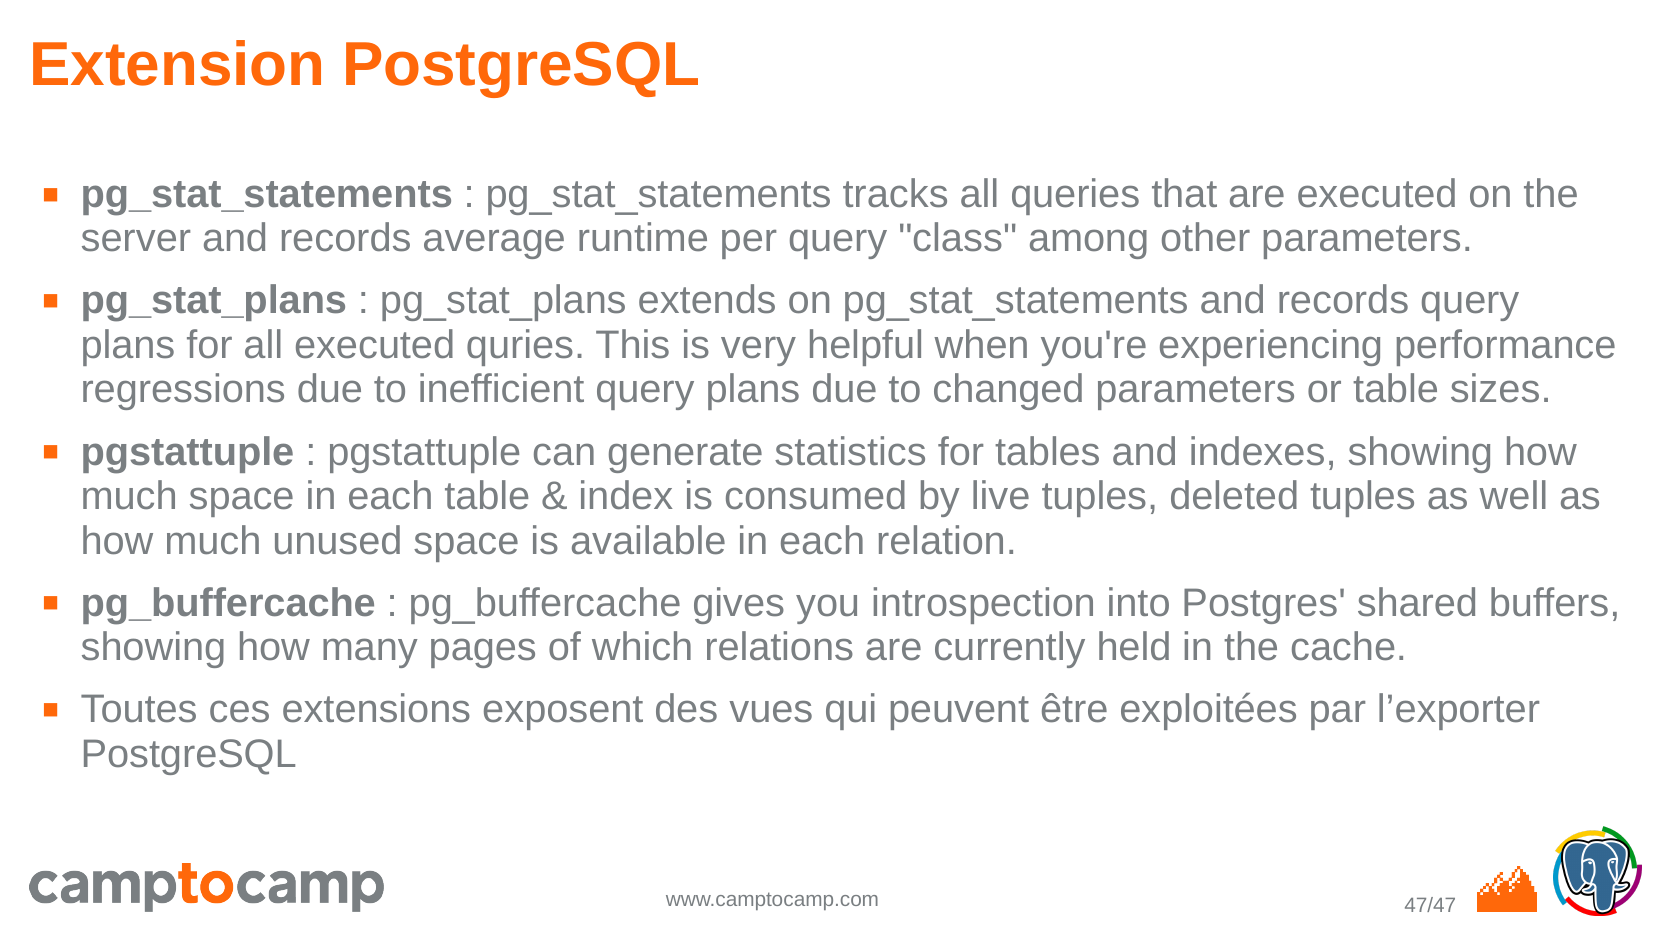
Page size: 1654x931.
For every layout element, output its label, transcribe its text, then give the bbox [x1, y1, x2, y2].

picture [1553, 826, 1642, 916]
list pg_stat_statements : pg_stat_statements tracks all queries that are executed on the server and records average runtime per query "class" among other parameters. pg_stat_plans : pg_stat_plans extends on pg_stat_statements and records query plans for all executed quries. This is very helpful when you're experiencing performance regressions due to inefficient query plans due to changed parameters or table sizes. pgstattuple : pgstattuple can generate statistics for tables and indexes, showing how much space in each table & index is consumed by live tuples, deleted tuples as well as how much unused space is available in each relation. pg_buffercache : pg_buffercache gives you introspection into Postgres' shared buffers, showing how many pages of which relations are currently held in the cache. Toutes ces extensions exposent des vues qui peuvent être exploitées par l’exporter PostgreSQL [29, 171, 1625, 827]
picture [29, 863, 384, 912]
picture [1477, 866, 1537, 912]
title Extension PostgreSQL [29, 29, 1625, 156]
